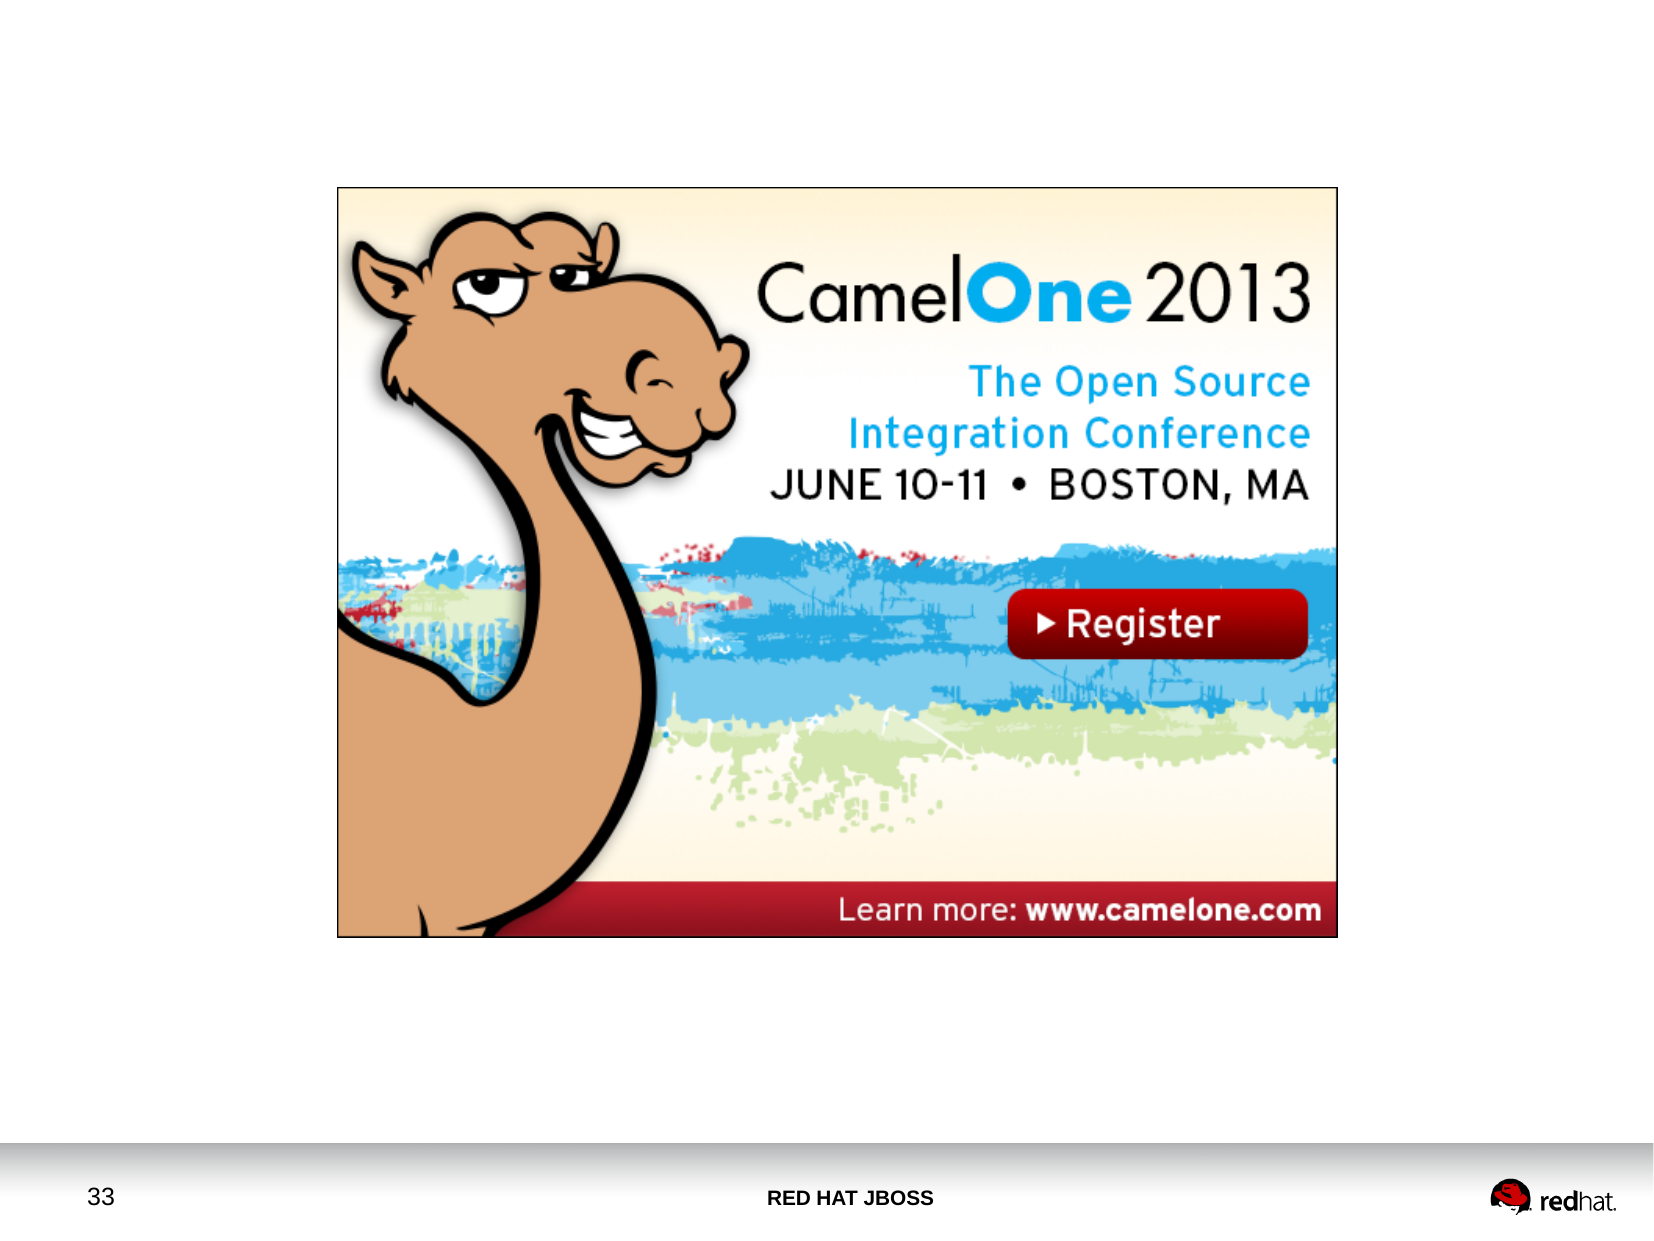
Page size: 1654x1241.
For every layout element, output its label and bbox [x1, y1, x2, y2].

picture [0, 1143, 1654, 1241]
picture [337, 187, 1338, 938]
